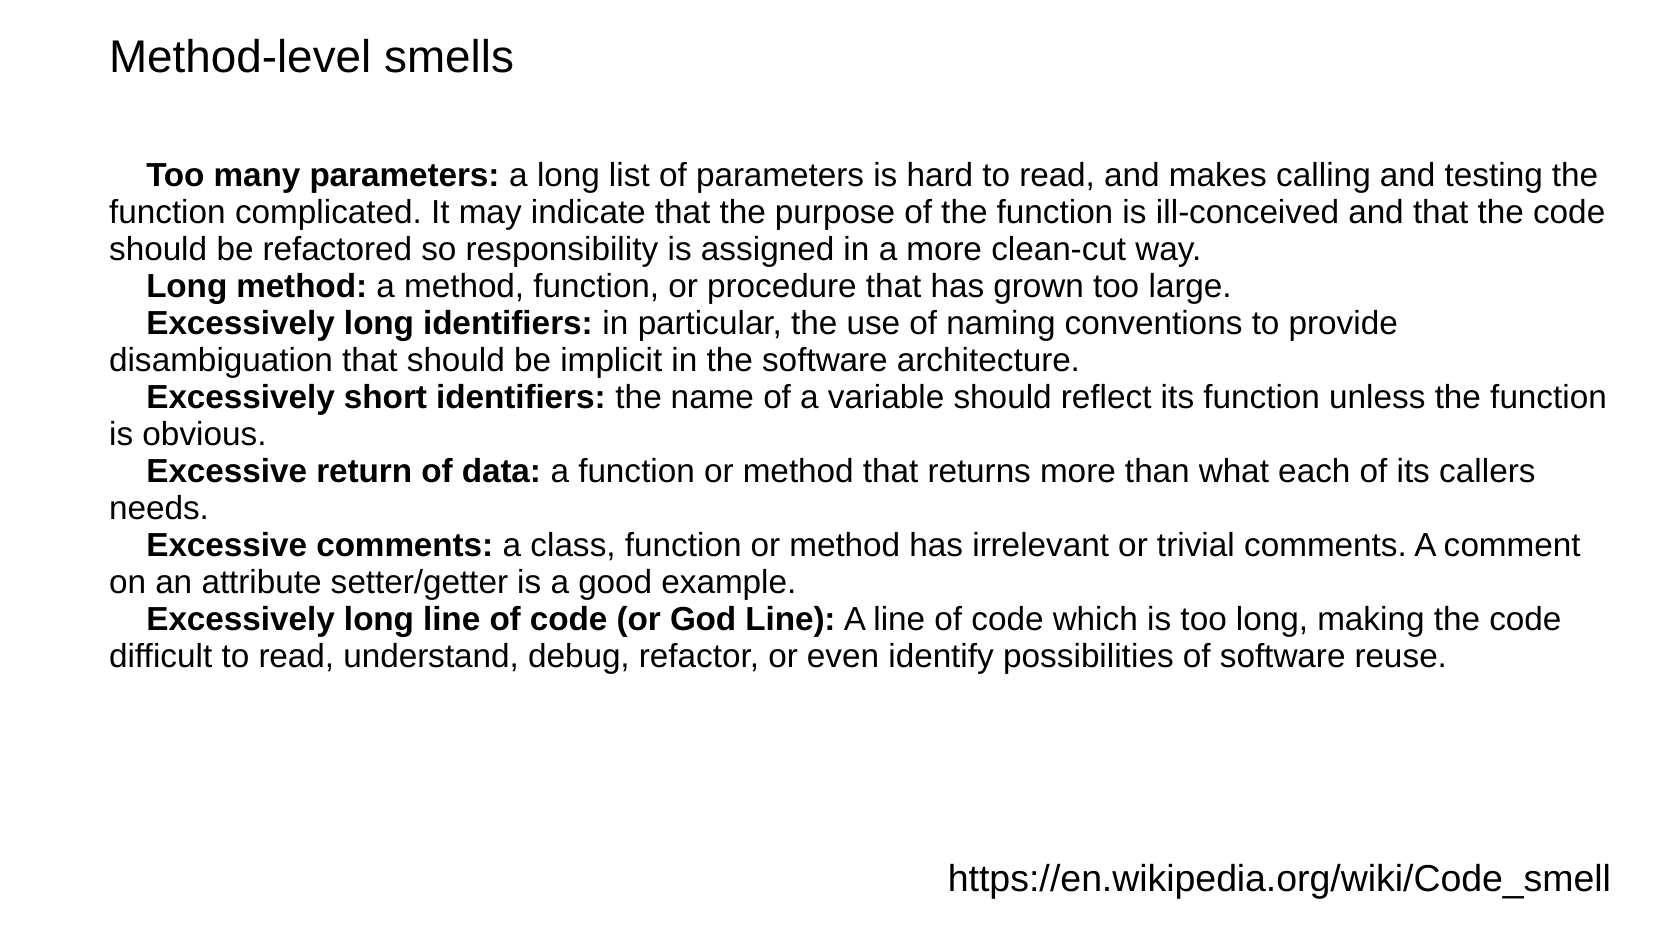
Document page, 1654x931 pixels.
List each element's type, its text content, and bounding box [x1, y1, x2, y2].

text_box Method-level smells Too many parameters: a long list of parameters is hard to read, and makes calling and testing the function complicated. It may indicate that the purpose of the function is ill-conceived and that the code should be refactored so responsibility is assigned in a more clean-cut way. Long method: a method, function, or procedure that has grown too large. Excessively long identifiers: in particular, the use of naming conventions to provide disambiguation that should be implicit in the software architecture. Excessively short identifiers: the name of a variable should reflect its function unless the function is obvious. Excessive return of data: a function or method that returns more than what each of its callers needs. Excessive comments: a class, function or method has irrelevant or trivial comments. A comment on an attribute setter/getter is a good example. Excessively long line of code (or God Line): A line of code which is too long, making the code difficult to read, understand, debug, refactor, or even identify possibilities of software reuse. [94, 23, 1630, 815]
text_box https://en.wikipedia.org/wiki/Code_smell [933, 850, 1626, 908]
